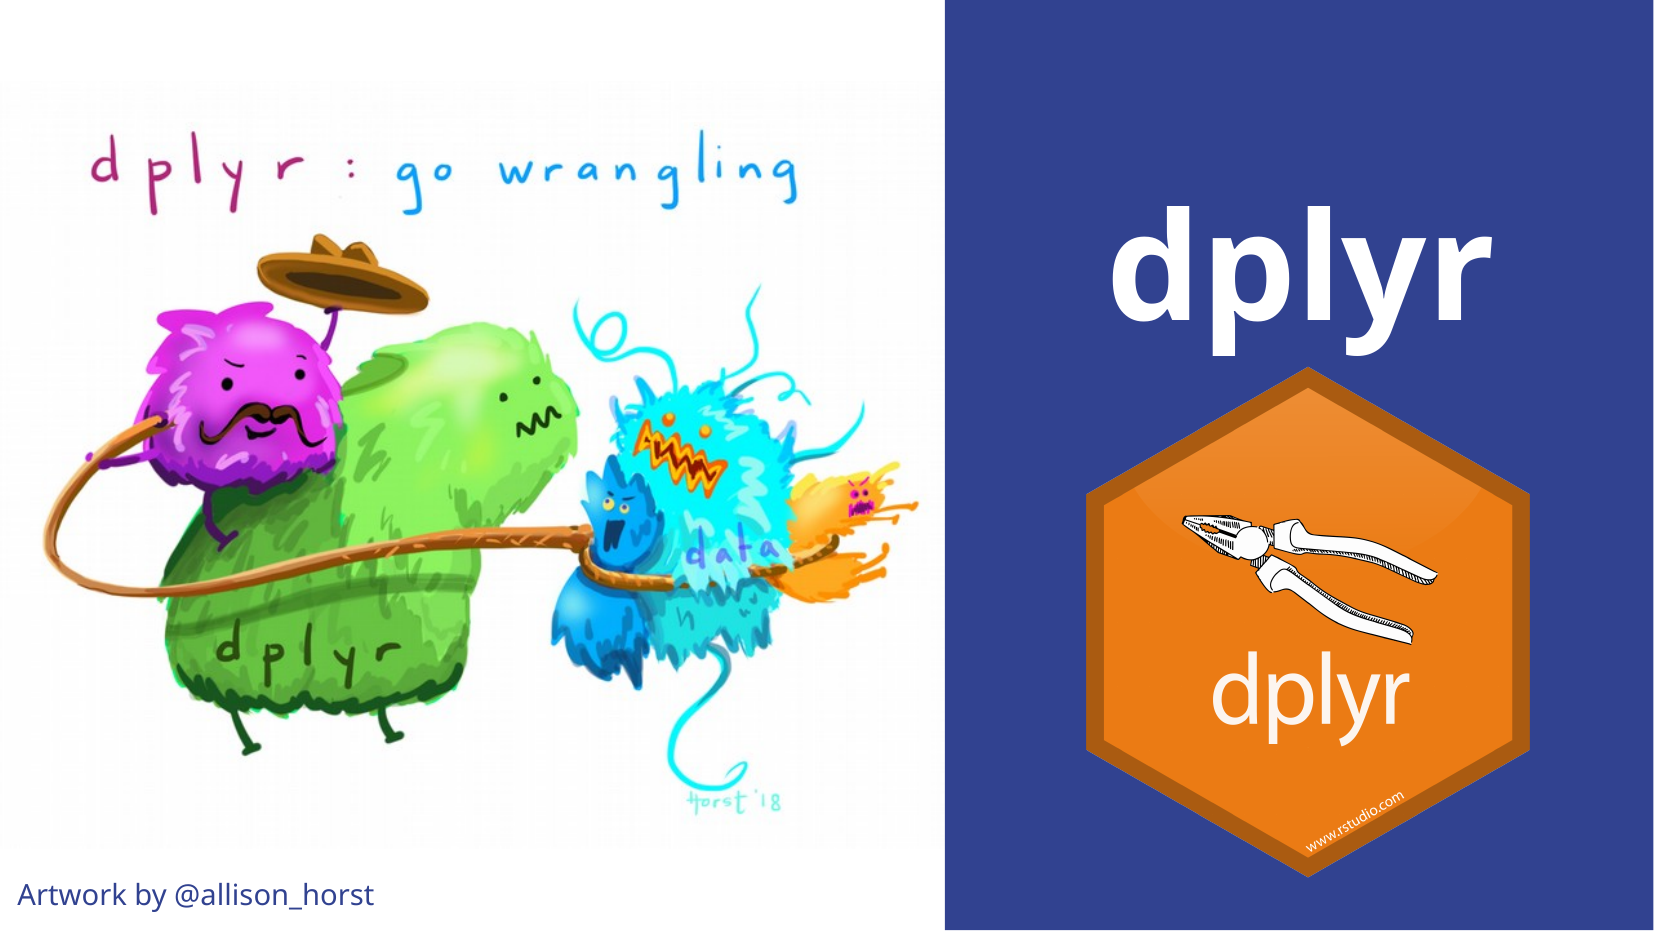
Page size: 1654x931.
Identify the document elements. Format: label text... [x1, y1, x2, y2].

text_box [944, 0, 1654, 931]
picture [0, 81, 944, 849]
picture [1086, 366, 1530, 879]
text_box dplyr [1091, 152, 1524, 376]
text_box Artwork by @allison_horst [2, 866, 408, 922]
